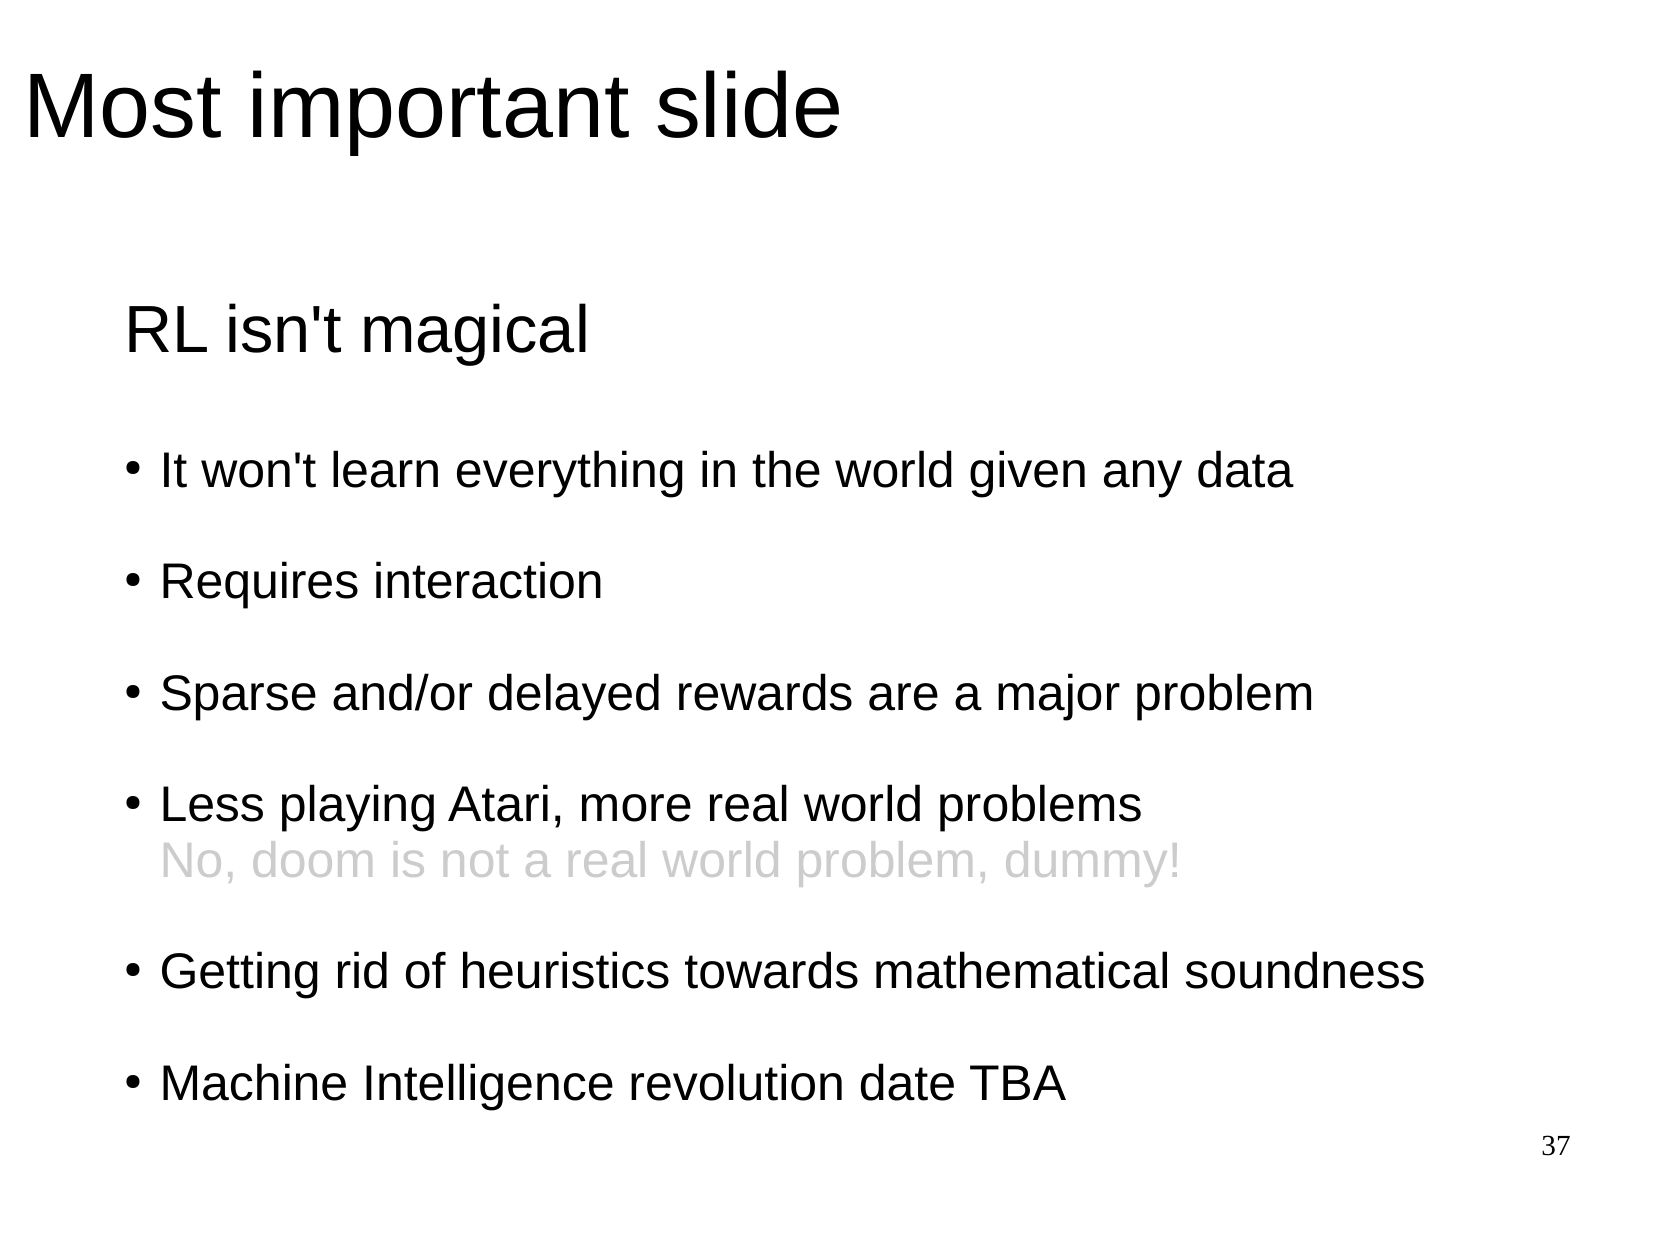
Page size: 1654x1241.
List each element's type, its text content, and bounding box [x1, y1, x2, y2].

title Most important slide [23, 2, 1512, 210]
text_box RL isn't magical It won't learn everything in the world given any data Requires interaction Sparse and/or delayed rewards are a major problem Less playing Atari, more real world problems No, doom is not a real world problem, dummy! Getting rid of heuristics towards mathematical soundness Machine Intelligence revolution date TBA [0, 285, 1654, 1125]
